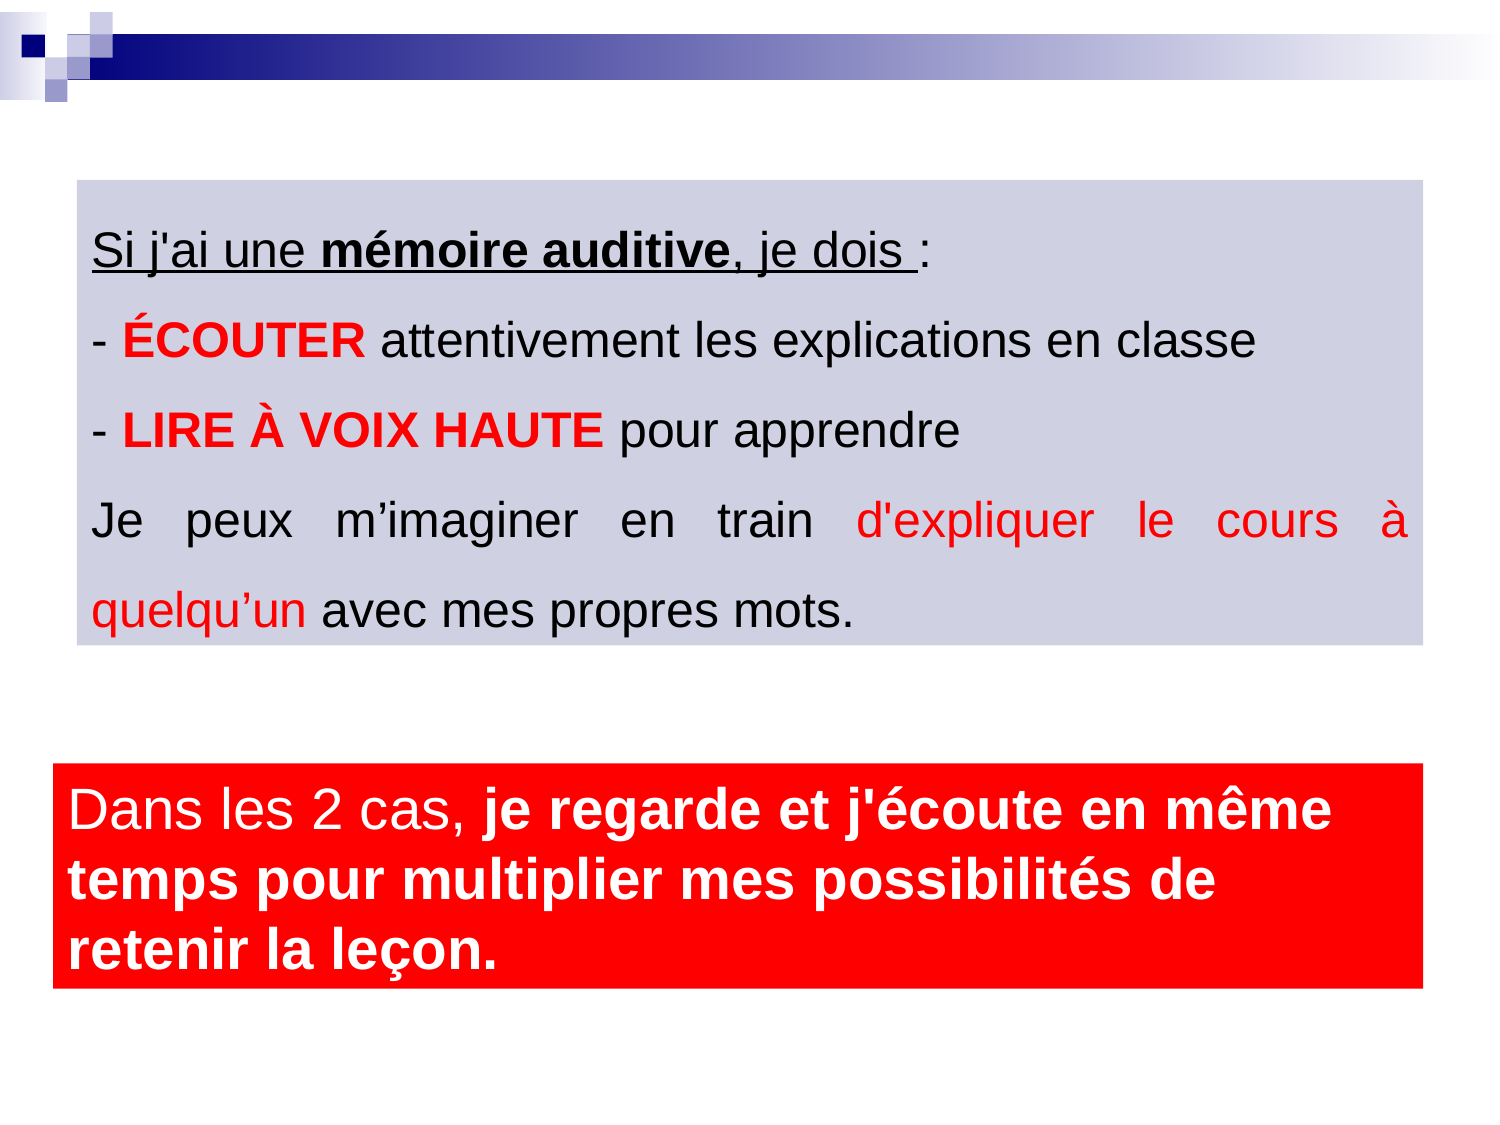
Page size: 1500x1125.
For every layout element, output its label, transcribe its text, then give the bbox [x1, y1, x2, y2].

text_box Dans les 2 cas, je regarde et j'écoute en même temps pour multiplier mes possibilités de retenir la leçon. [53, 763, 1424, 989]
text_box Si j'ai une mémoire auditive, je dois : - ÉCOUTER attentivement les explications en classe - LIRE À VOIX HAUTE pour apprendre Je peux m’imaginer en train d'expliquer le cours à quelqu’un avec mes propres mots. [76, 179, 1424, 646]
